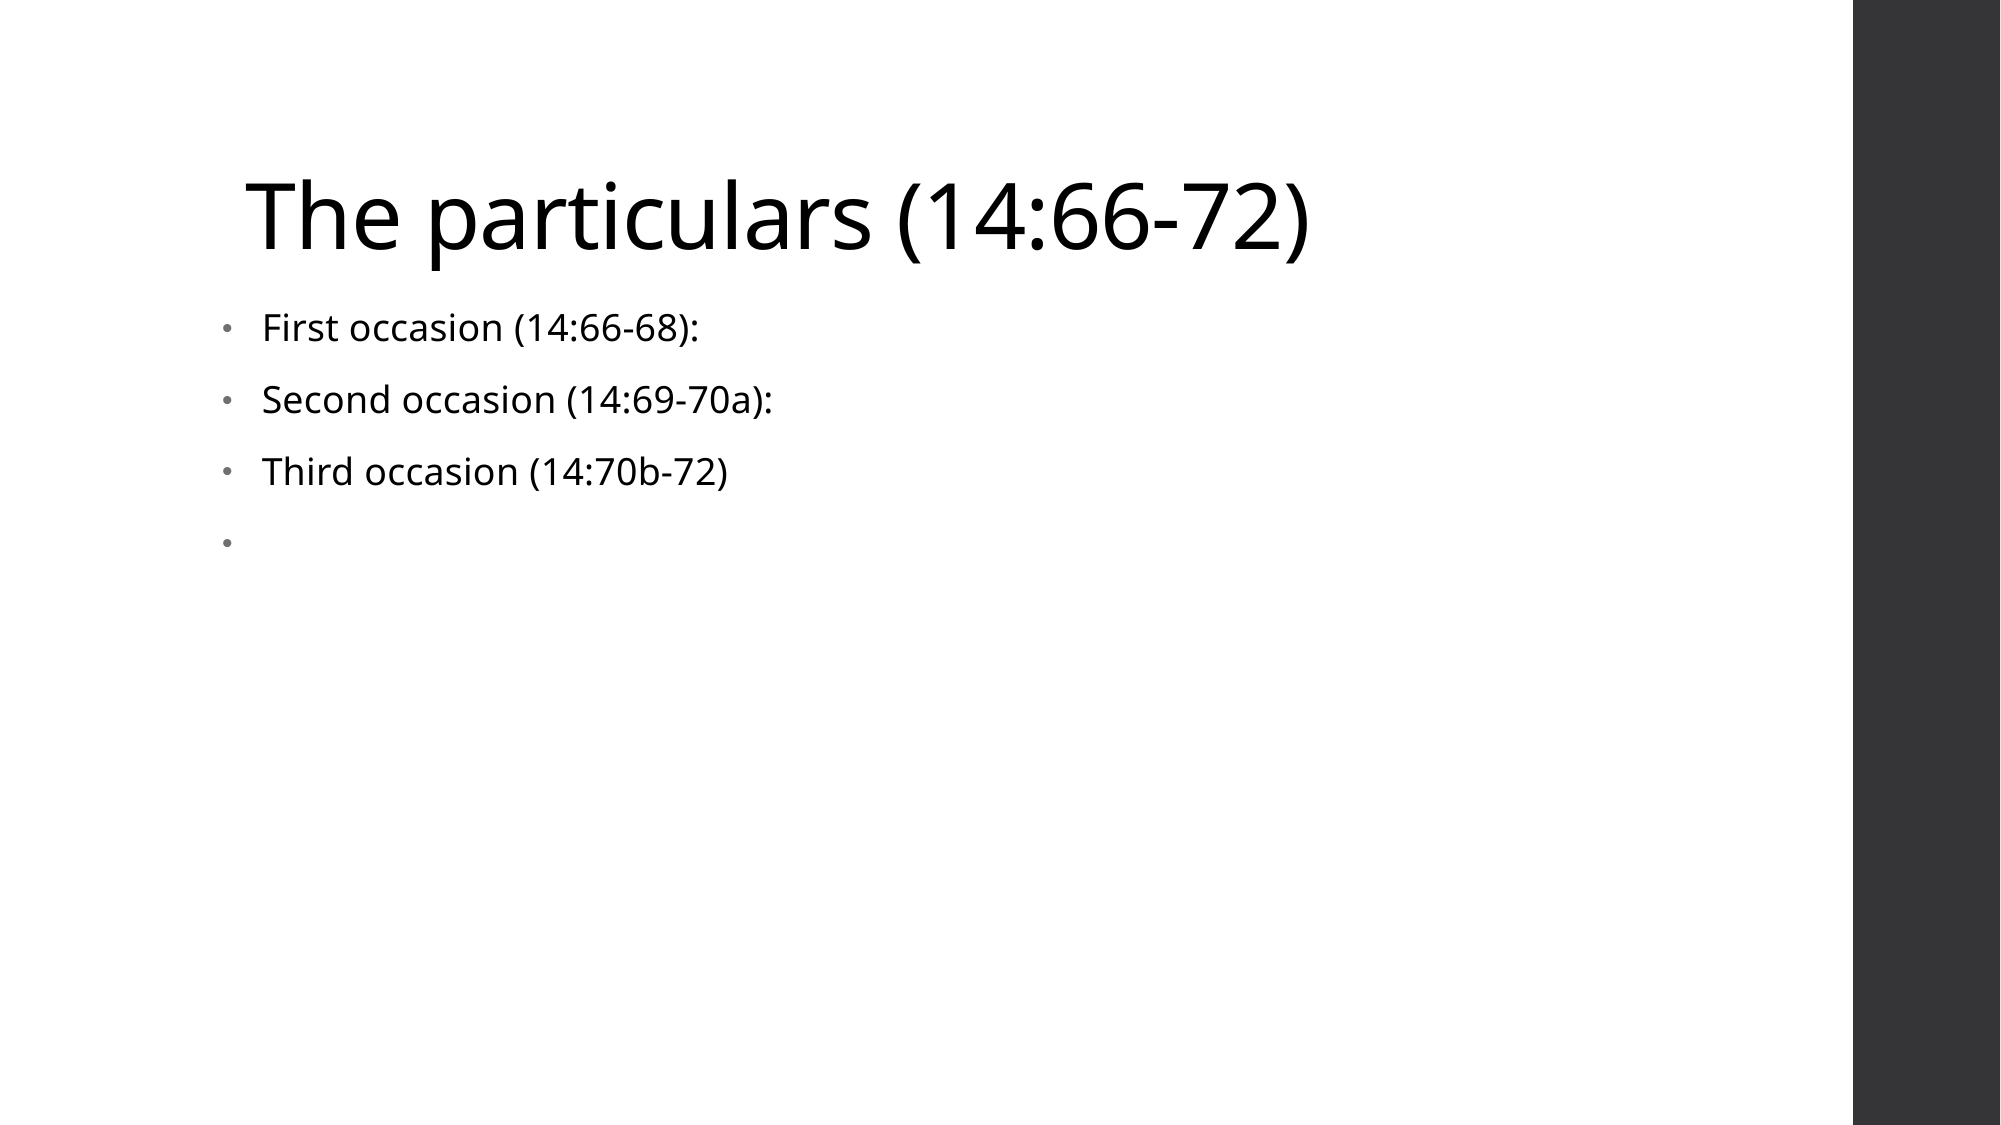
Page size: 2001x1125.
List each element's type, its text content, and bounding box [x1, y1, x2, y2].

list First occasion (14:66-68): Second occasion (14:69-70a): Third occasion (14:70b-72) [206, 299, 1617, 1014]
title The particulars (14:66-72) [206, 60, 1797, 278]
